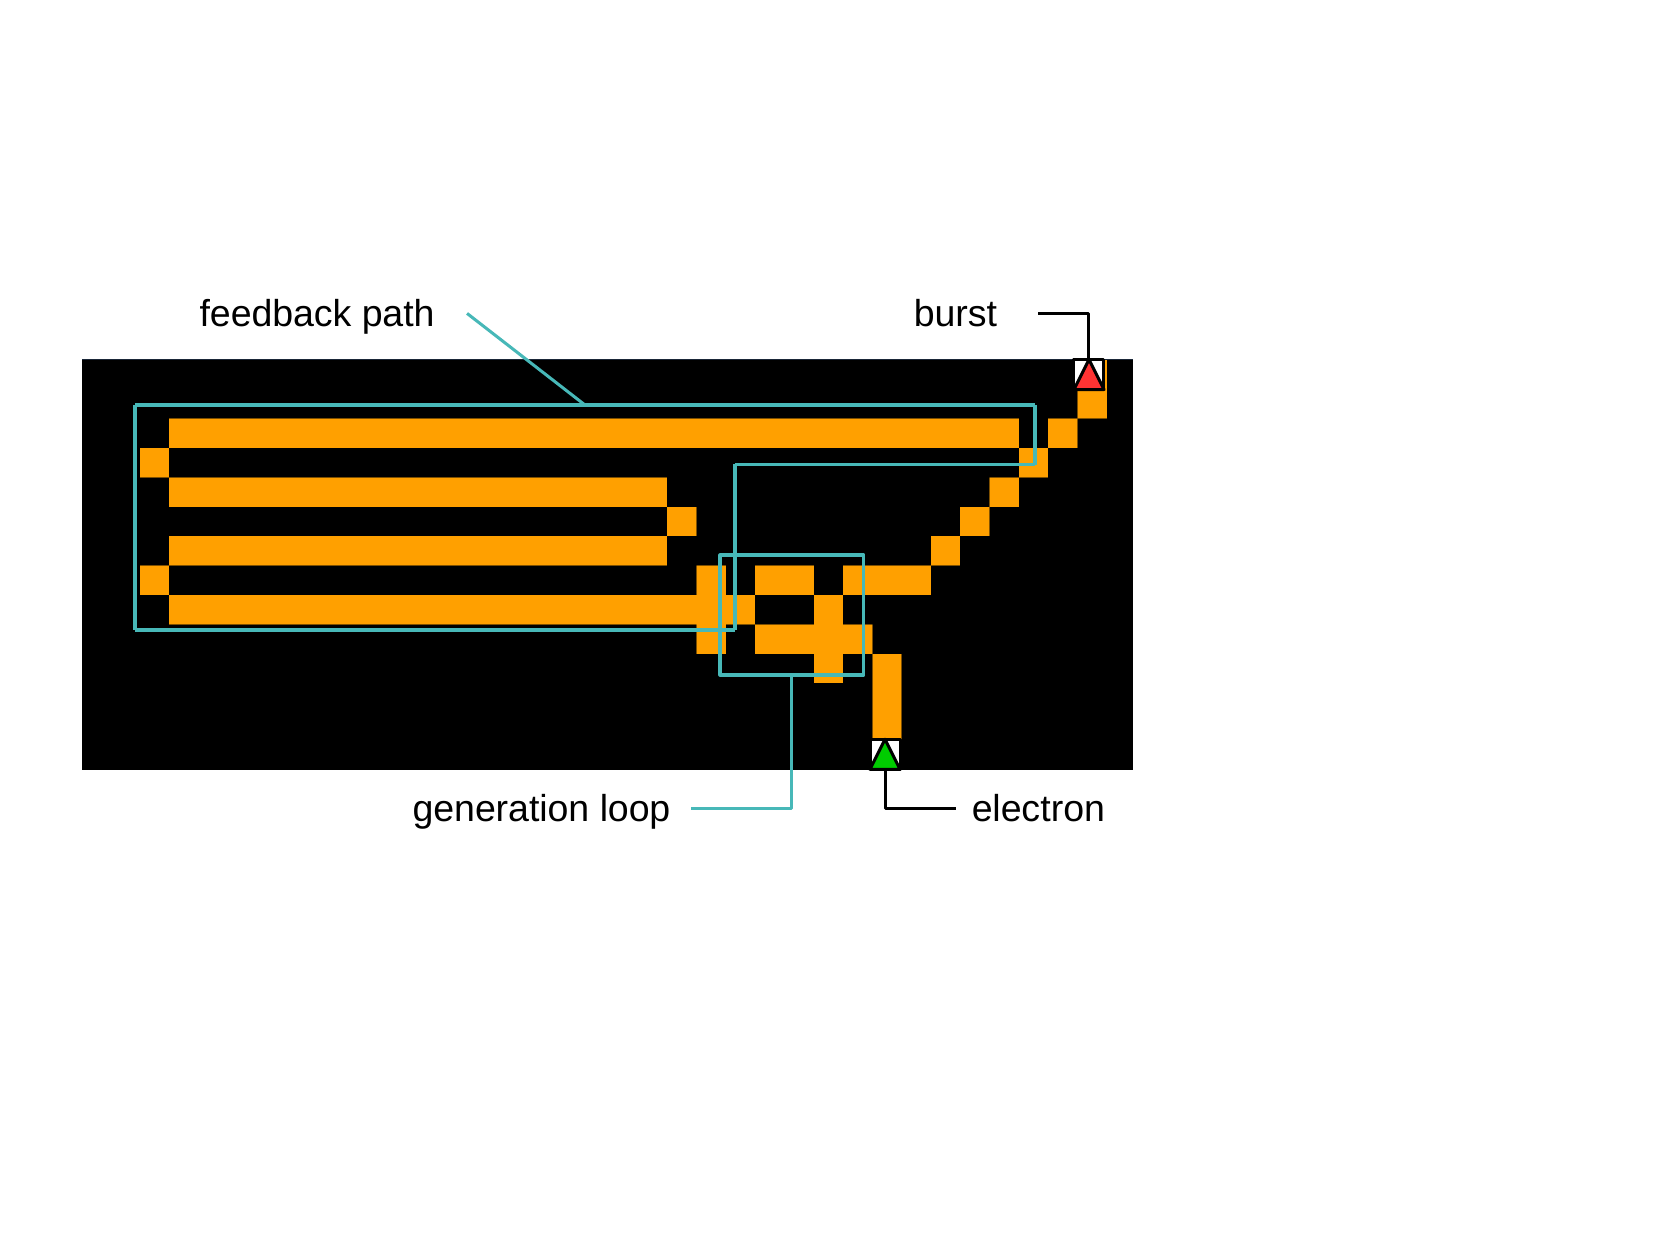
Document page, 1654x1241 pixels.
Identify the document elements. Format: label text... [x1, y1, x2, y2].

text_box [870, 739, 901, 770]
picture [722, 557, 862, 673]
text_box electron [955, 780, 1121, 837]
picture [722, 557, 733, 628]
text_box [1073, 359, 1105, 390]
text_box generation loop [391, 780, 692, 837]
picture [137, 407, 1033, 628]
picture [530, 359, 1133, 770]
text_box feedback path [167, 285, 468, 342]
text_box burst [873, 285, 1039, 342]
picture [82, 359, 790, 770]
